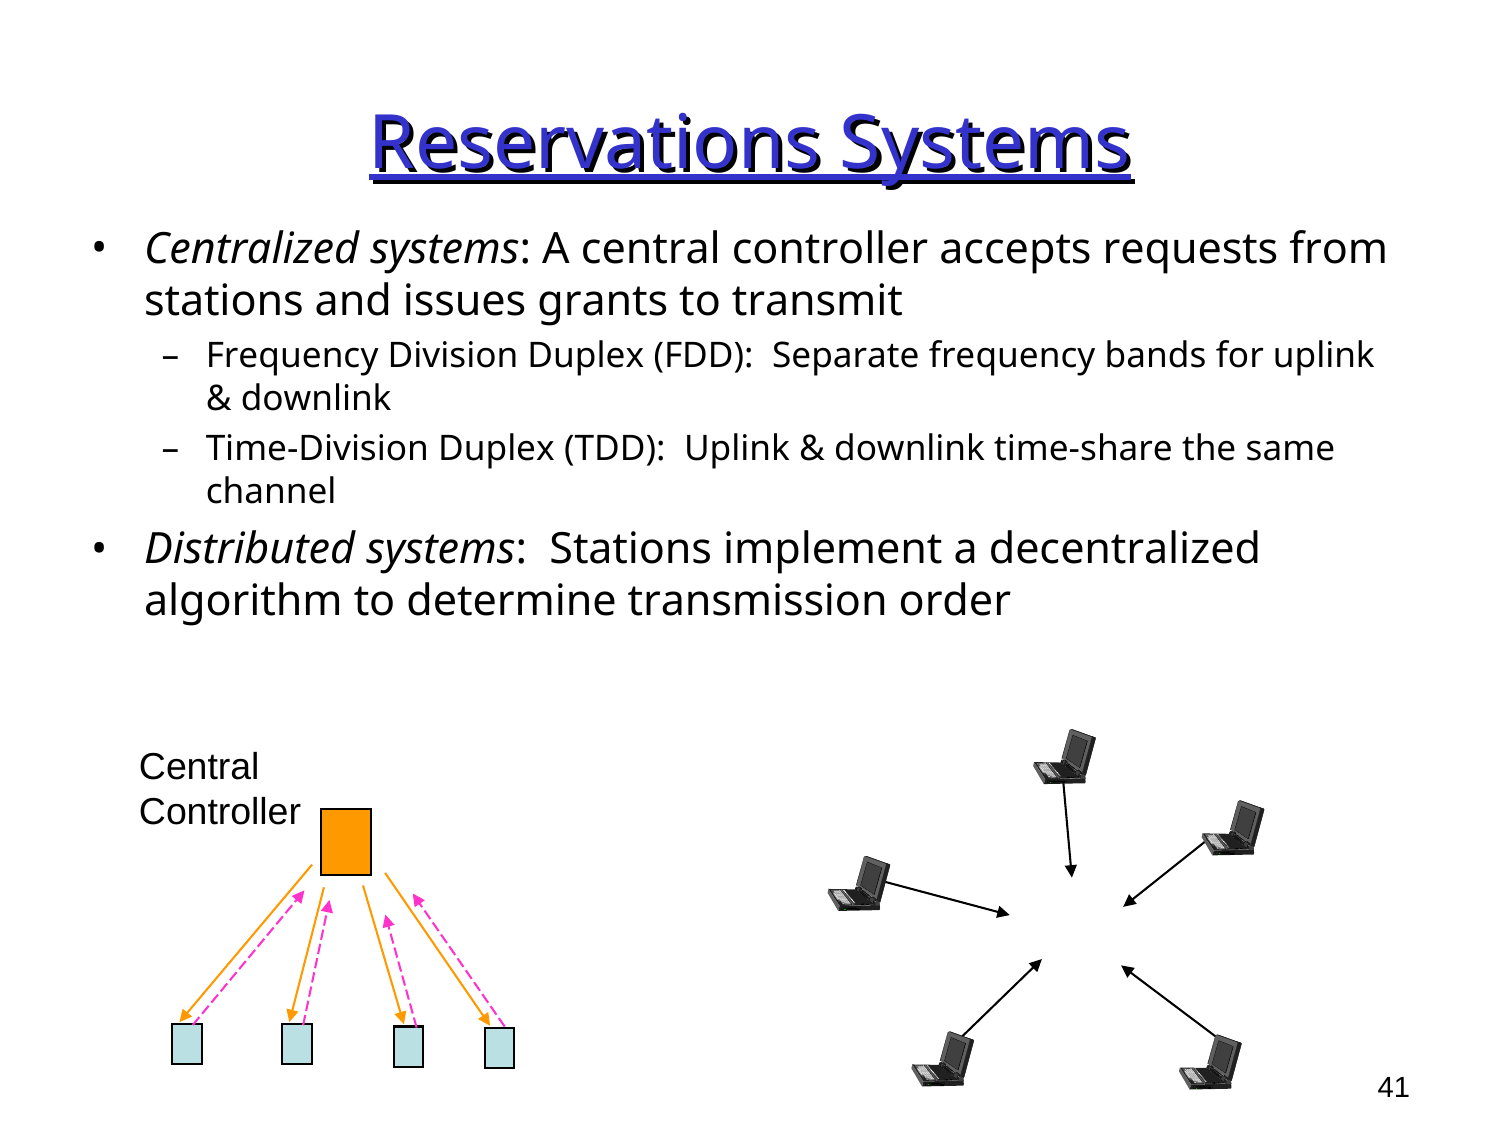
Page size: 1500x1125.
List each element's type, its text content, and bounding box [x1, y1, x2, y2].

chart [1033, 729, 1097, 785]
title Reservations Systems [75, 45, 1426, 233]
text_box [393, 1026, 424, 1067]
text_box [484, 1027, 515, 1068]
text_box [321, 809, 372, 875]
chart [1201, 800, 1265, 856]
text_box Central Controller [124, 735, 316, 840]
list Centralized systems: A central controller accepts requests from stations and issues grants to transmit Frequency Division Duplex (FDD): Separate frequency bands for uplink & downlink Time-Division Duplex (TDD): Uplink & downlink time-share the same channel Distributed systems: Stations implement a decentralized algorithm to determine transmission order [76, 212, 1427, 634]
text_box [282, 1024, 312, 1065]
text_box [172, 1024, 203, 1065]
chart [1179, 1034, 1243, 1090]
chart [911, 1031, 975, 1087]
chart [827, 856, 891, 911]
